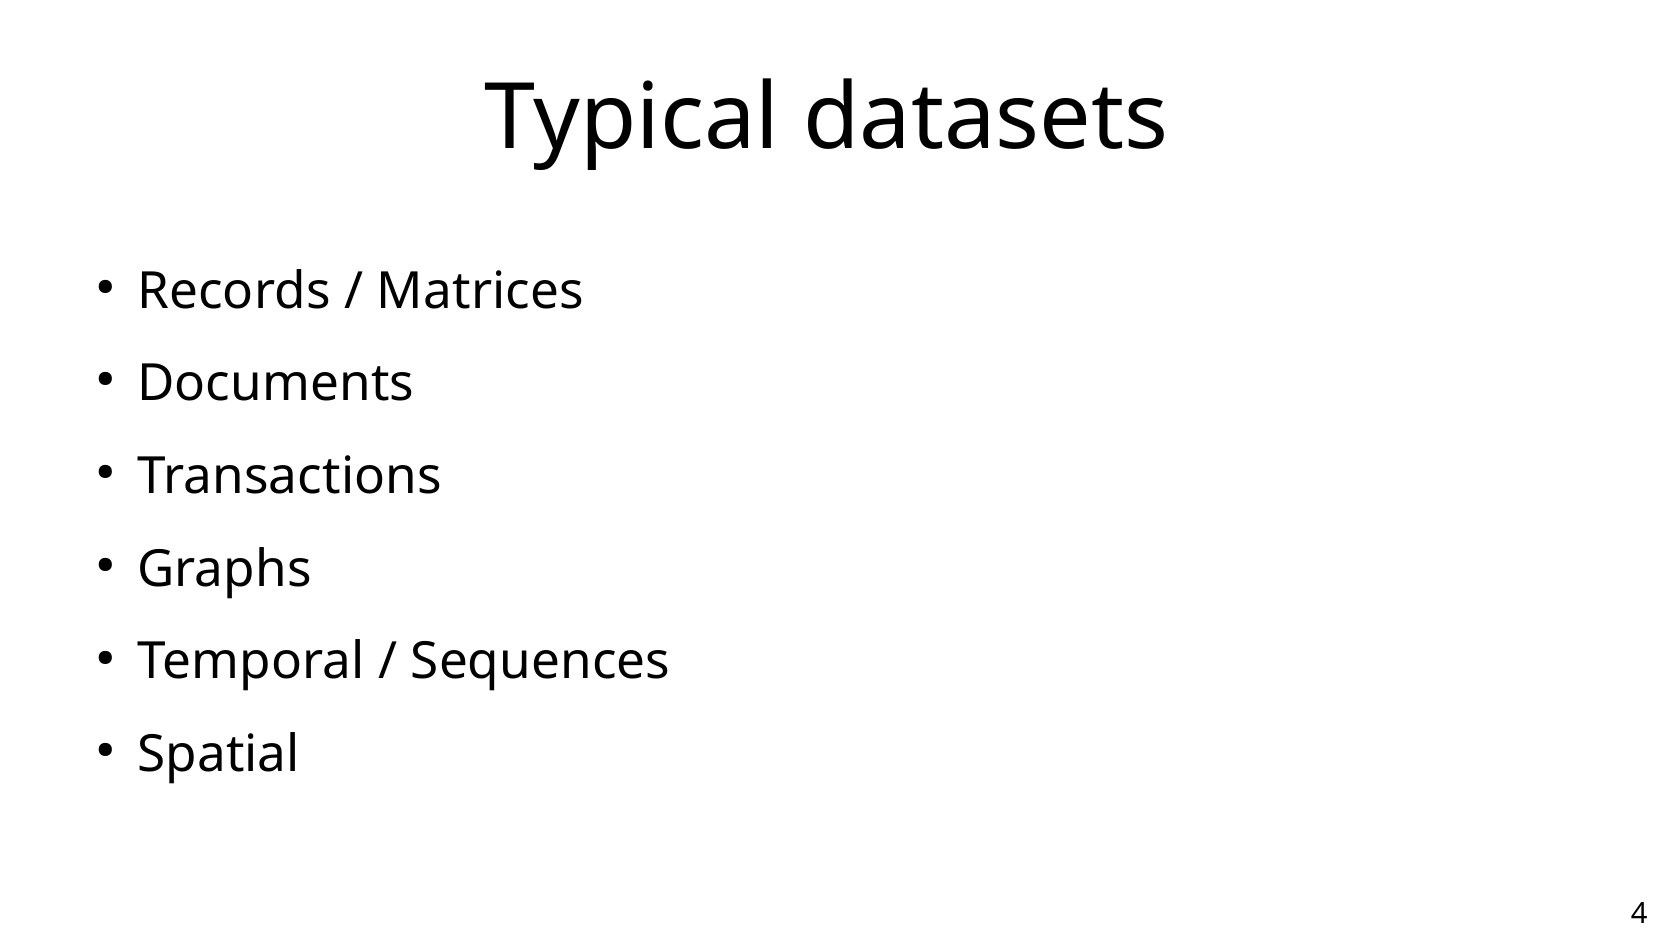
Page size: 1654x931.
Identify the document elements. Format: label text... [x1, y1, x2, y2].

title Typical datasets [82, 1, 1571, 226]
list Records / Matrices Documents Transactions Graphs Temporal / Sequences Spatial [82, 253, 1571, 793]
